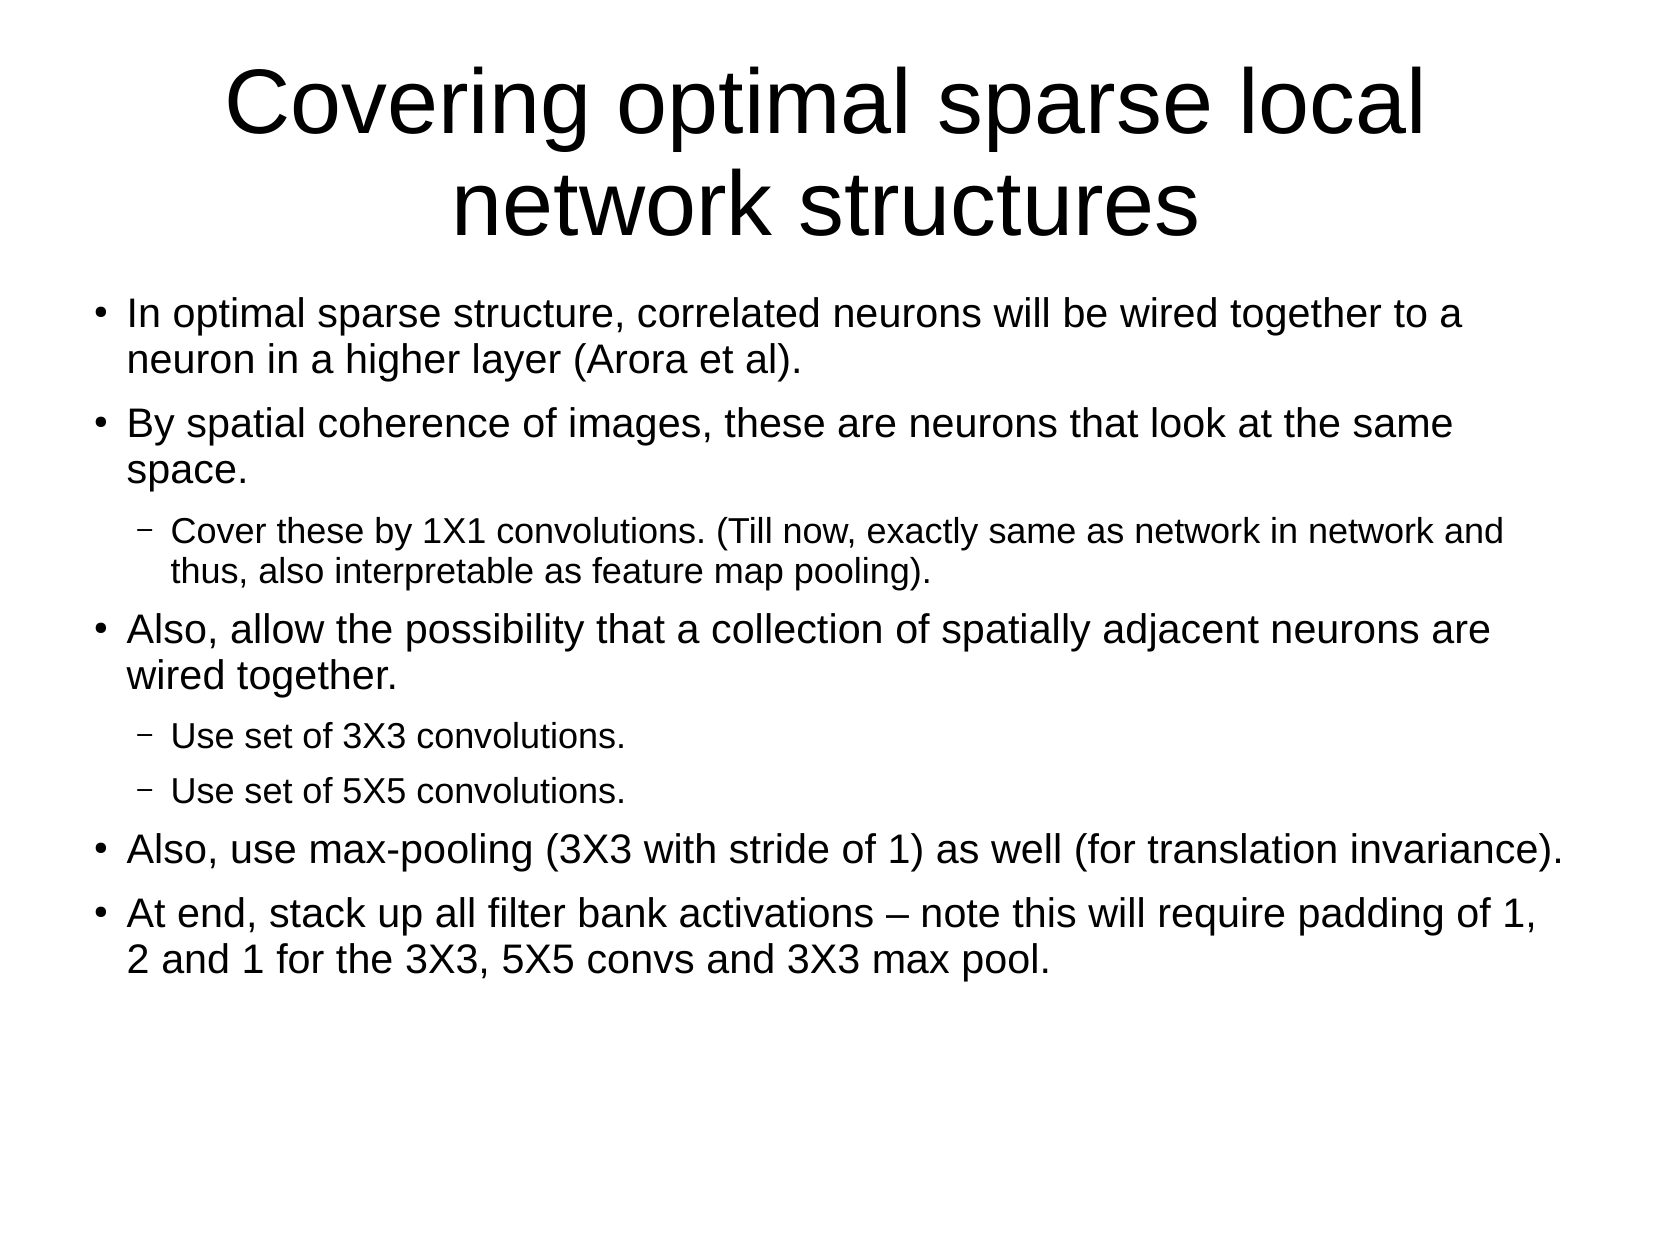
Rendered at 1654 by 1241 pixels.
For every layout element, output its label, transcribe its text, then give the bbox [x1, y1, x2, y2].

title Covering optimal sparse local network structures [82, 49, 1571, 257]
list In optimal sparse structure, correlated neurons will be wired together to a neuron in a higher layer (Arora et al). By spatial coherence of images, these are neurons that look at the same space. Cover these by 1X1 convolutions. (Till now, exactly same as network in network and thus, also interpretable as feature map pooling). Also, allow the possibility that a collection of spatially adjacent neurons are wired together. Use set of 3X3 convolutions. Use set of 5X5 convolutions. Also, use max-pooling (3X3 with stride of 1) as well (for translation invariance). At end, stack up all filter bank activations – note this will require padding of 1, 2 and 1 for the 3X3, 5X5 convs and 3X3 max pool. [82, 290, 1571, 1010]
